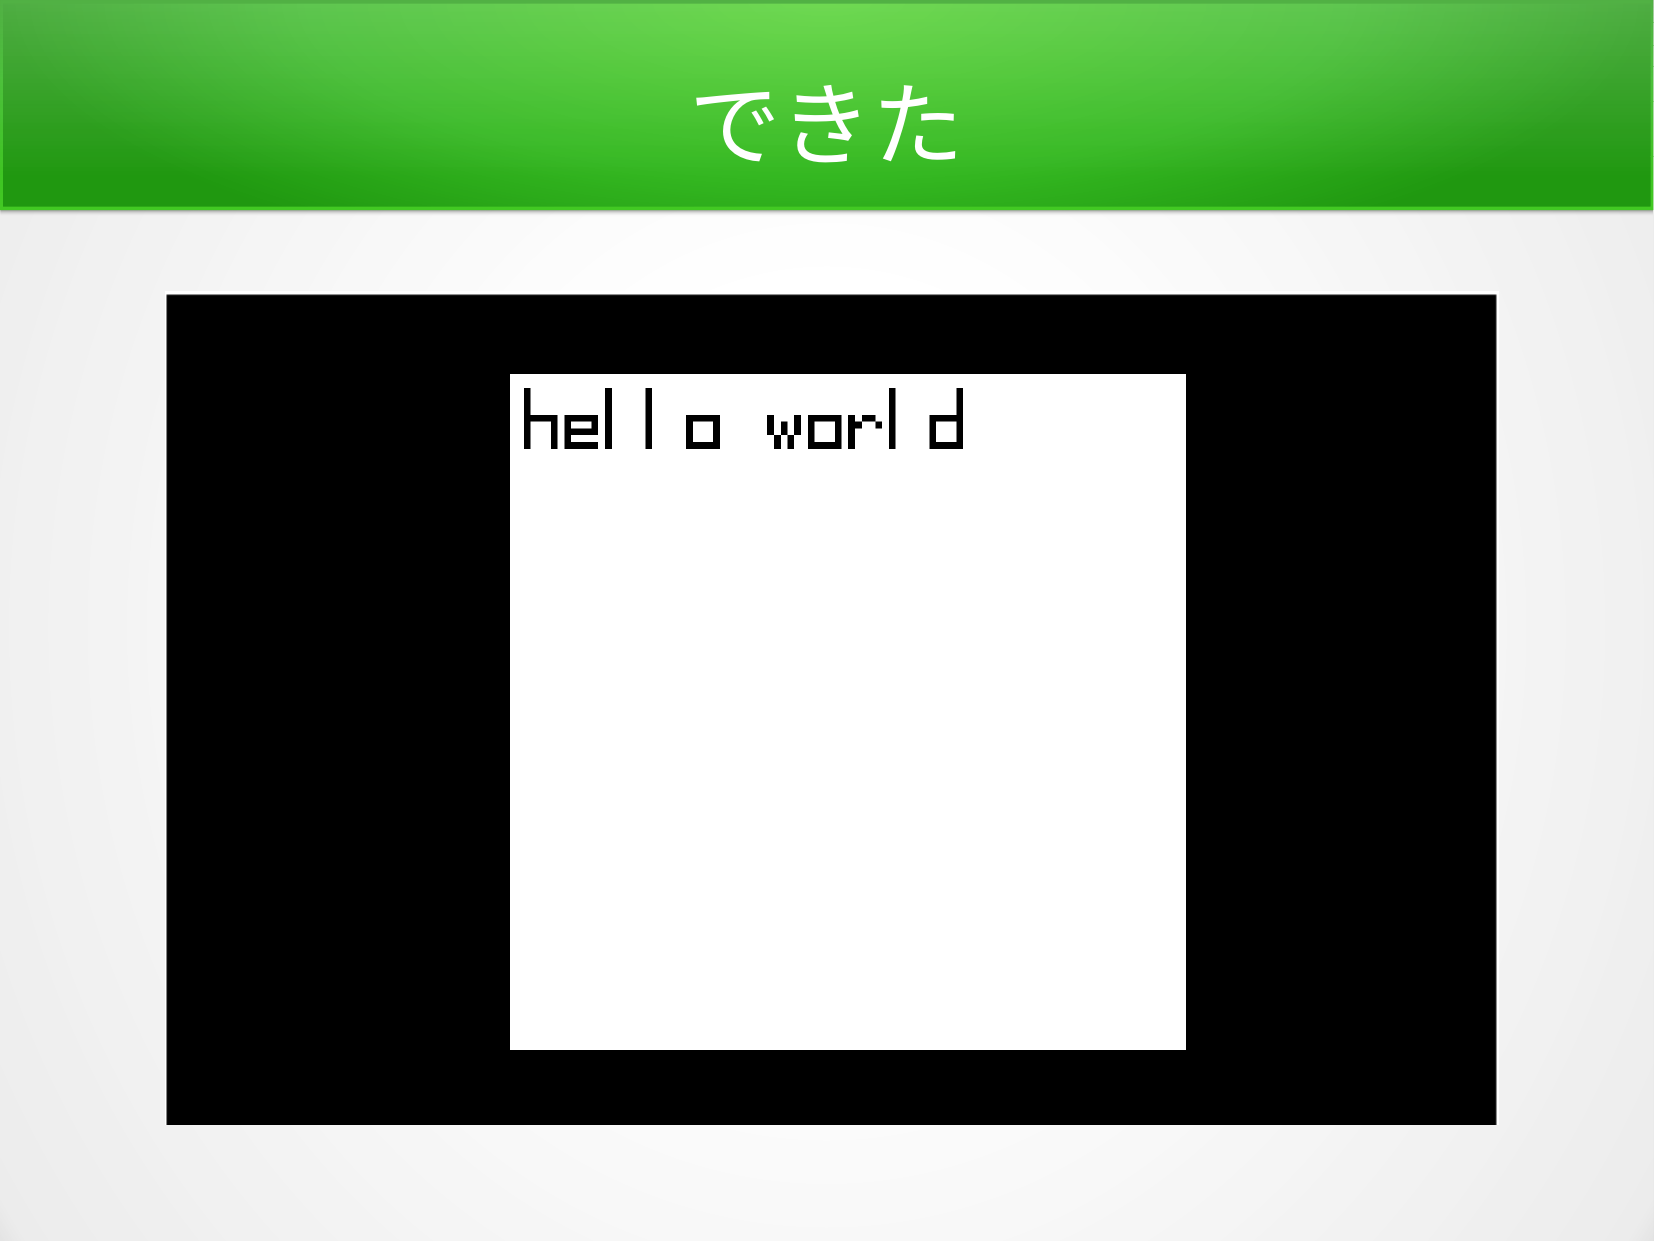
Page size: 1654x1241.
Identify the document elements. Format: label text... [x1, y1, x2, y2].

title できた [82, 47, 1571, 189]
picture [165, 291, 1499, 1126]
